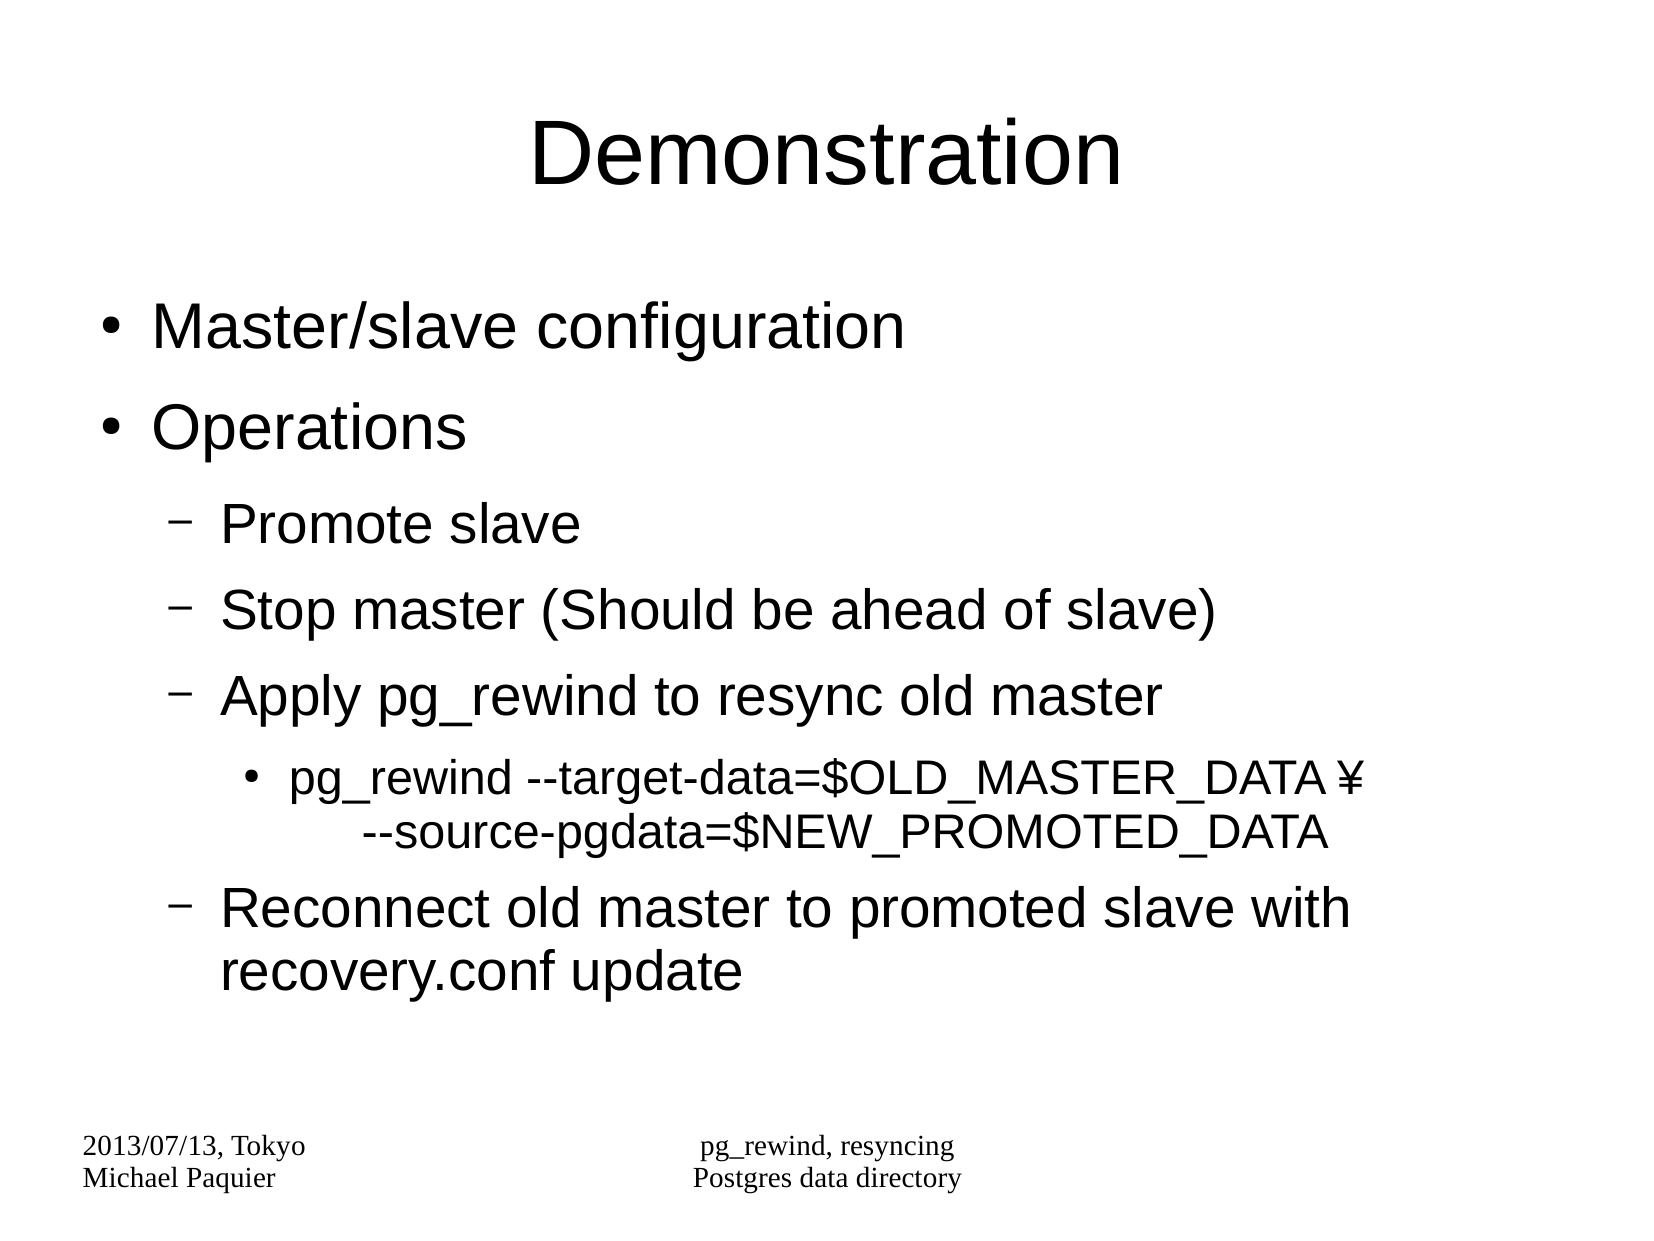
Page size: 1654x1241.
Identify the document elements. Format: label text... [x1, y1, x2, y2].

list Master/slave configuration Operations Promote slave Stop master (Should be ahead of slave) Apply pg_rewind to resync old master pg_rewind --target-data=$OLD_MASTER_DATA ¥ --source-pgdata=$NEW_PROMOTED_DATA Reconnect old master to promoted slave with recovery.conf update [82, 290, 1571, 1010]
title Demonstration [82, 49, 1571, 257]
